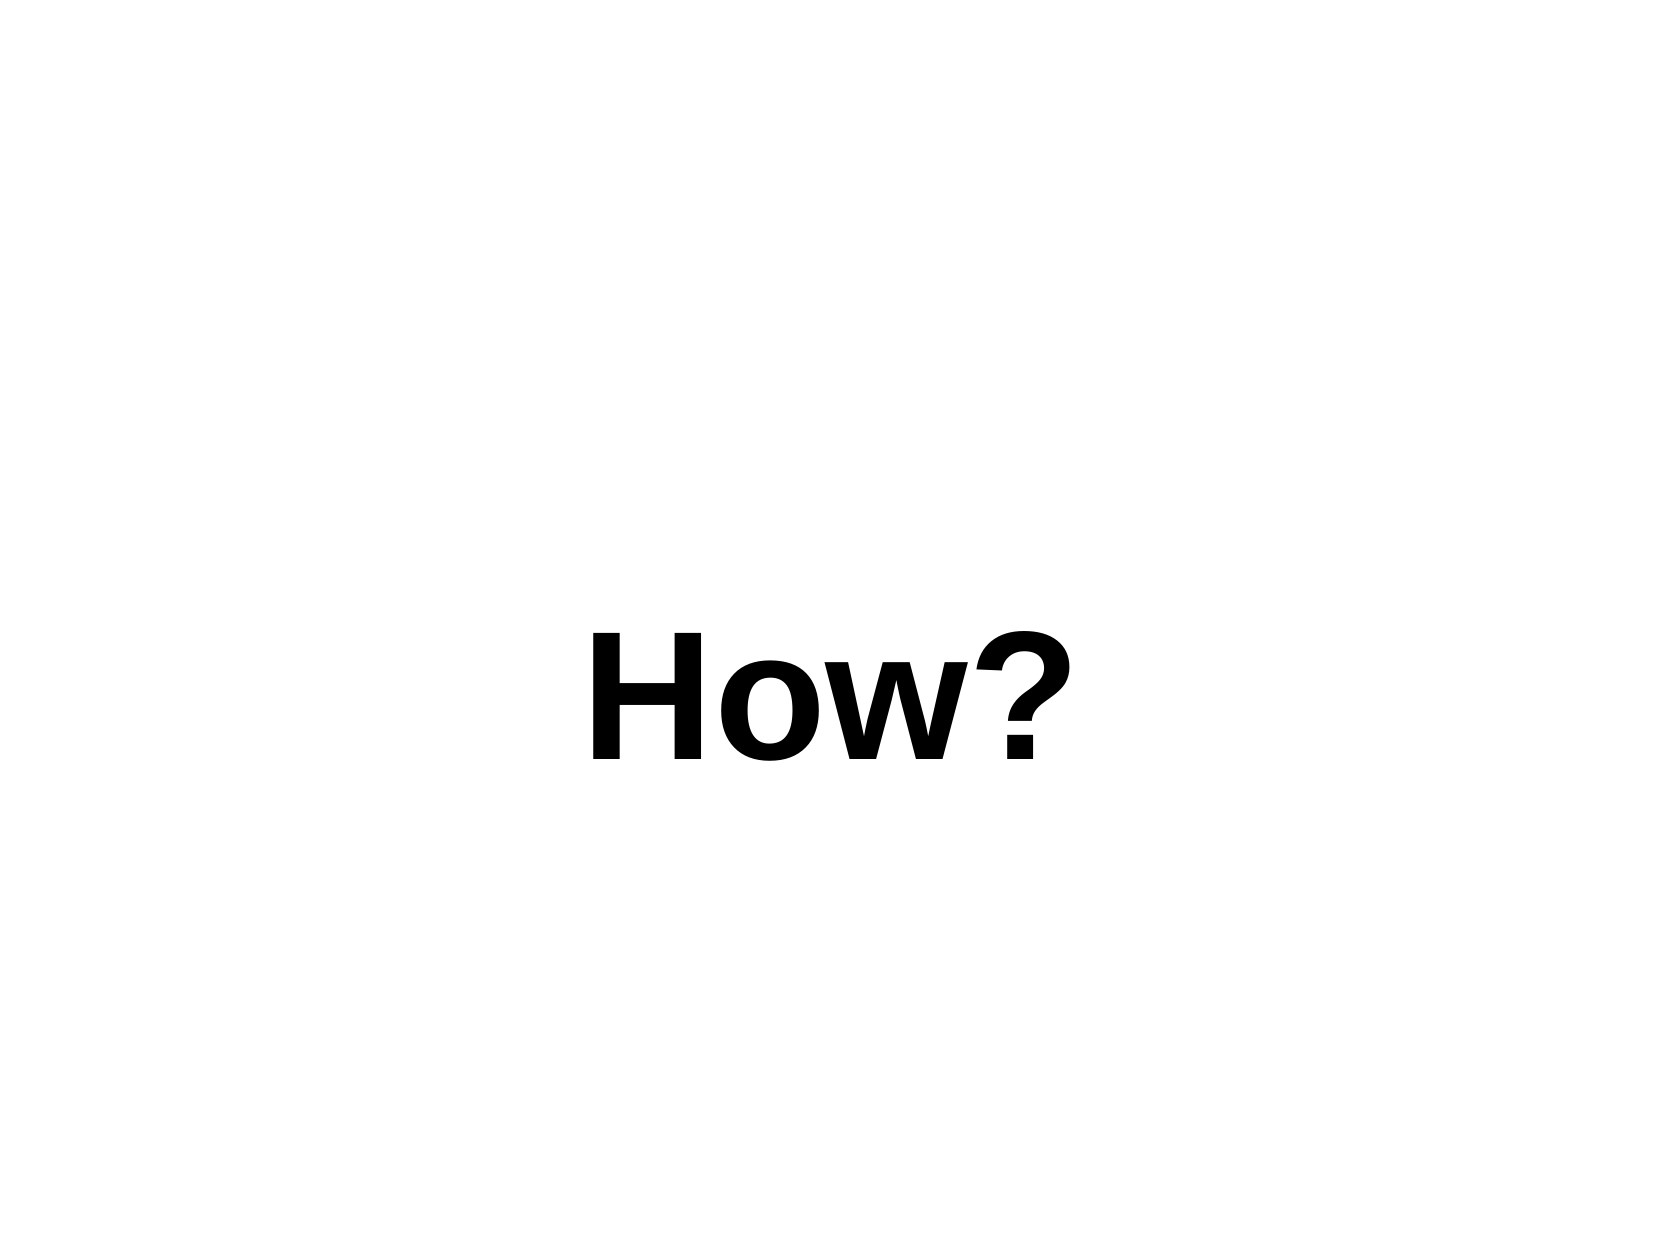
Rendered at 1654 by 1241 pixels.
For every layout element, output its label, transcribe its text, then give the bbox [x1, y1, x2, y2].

text_box How? [566, 484, 1096, 705]
